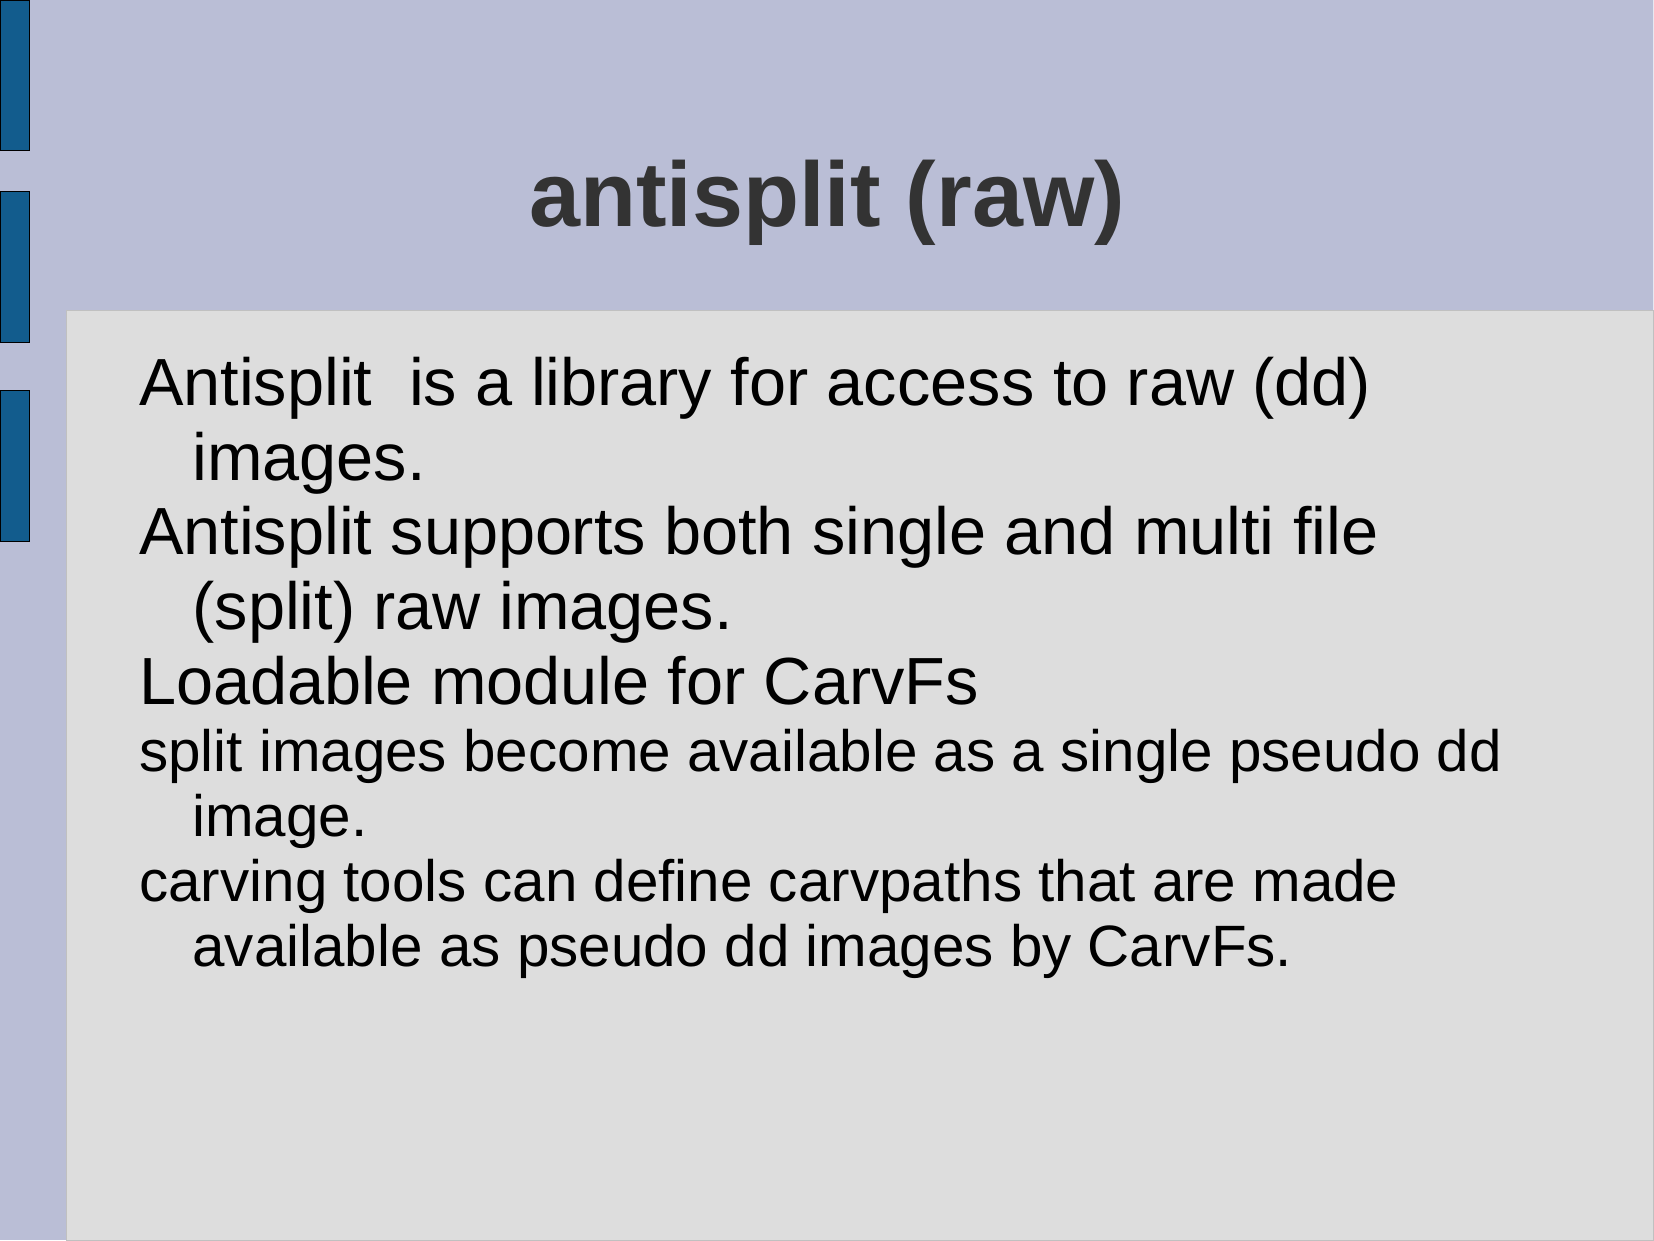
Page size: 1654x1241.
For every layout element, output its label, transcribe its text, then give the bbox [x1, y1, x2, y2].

title antisplit (raw) [121, 91, 1534, 299]
list Antisplit is a library for access to raw (dd) images. Antisplit supports both single and multi file (split) raw images. Loadable module for CarvFs split images become available as a single pseudo dd image. carving tools can define carvpaths that are made available as pseudo dd images by CarvFs. [121, 344, 1534, 1127]
